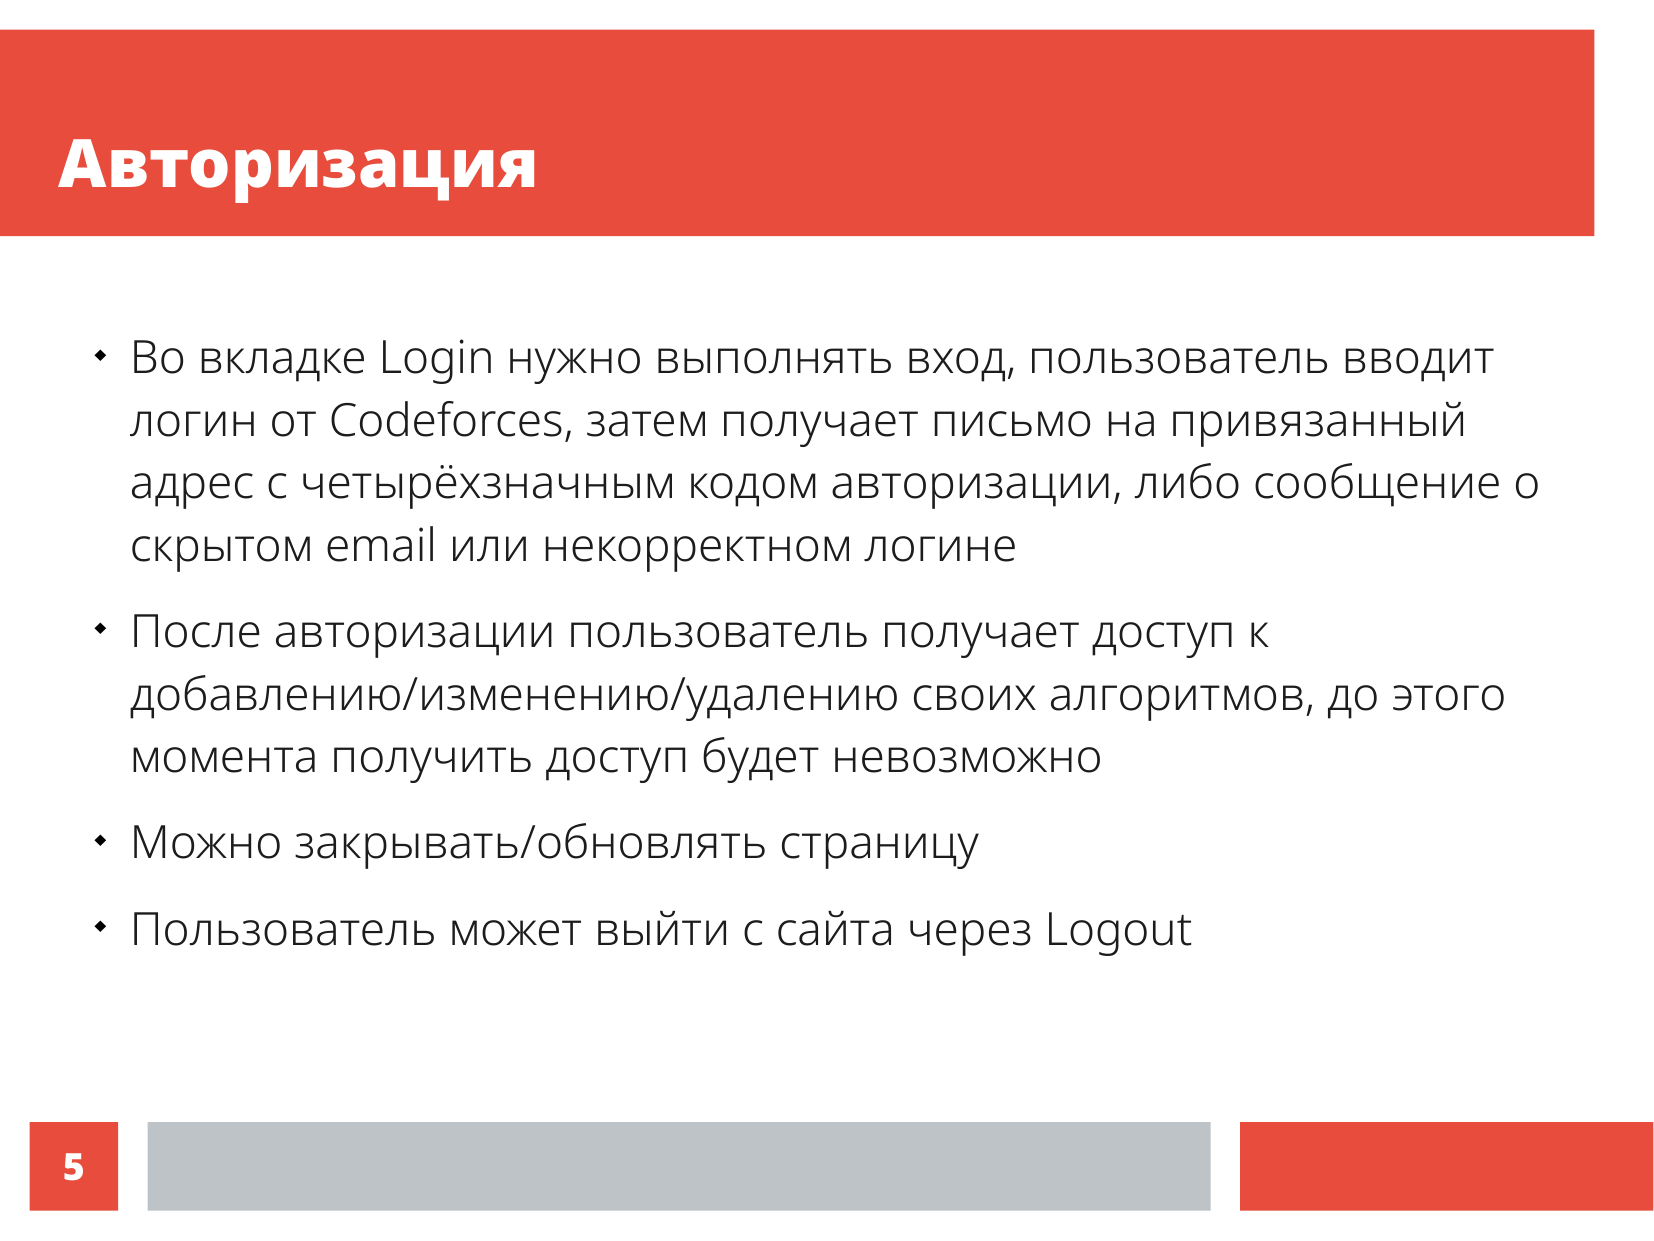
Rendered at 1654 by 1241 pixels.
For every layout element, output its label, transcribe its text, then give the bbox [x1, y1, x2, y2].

list Во вкладке Login нужно выполнять вход, пользователь вводит логин от Codeforces, затем получает письмо на привязанный адрес с четырёхзначным кодом авторизации, либо сообщение о скрытом email или некорректном логине После авторизации пользователь получает доступ к добавлению/изменению/удалению своих алгоритмов, до этого момента получить доступ будет невозможно Можно закрывать/обновлять страницу Пользователь может выйти с сайта через Logout [59, 324, 1565, 1093]
title Авторизация [59, 59, 1595, 207]
